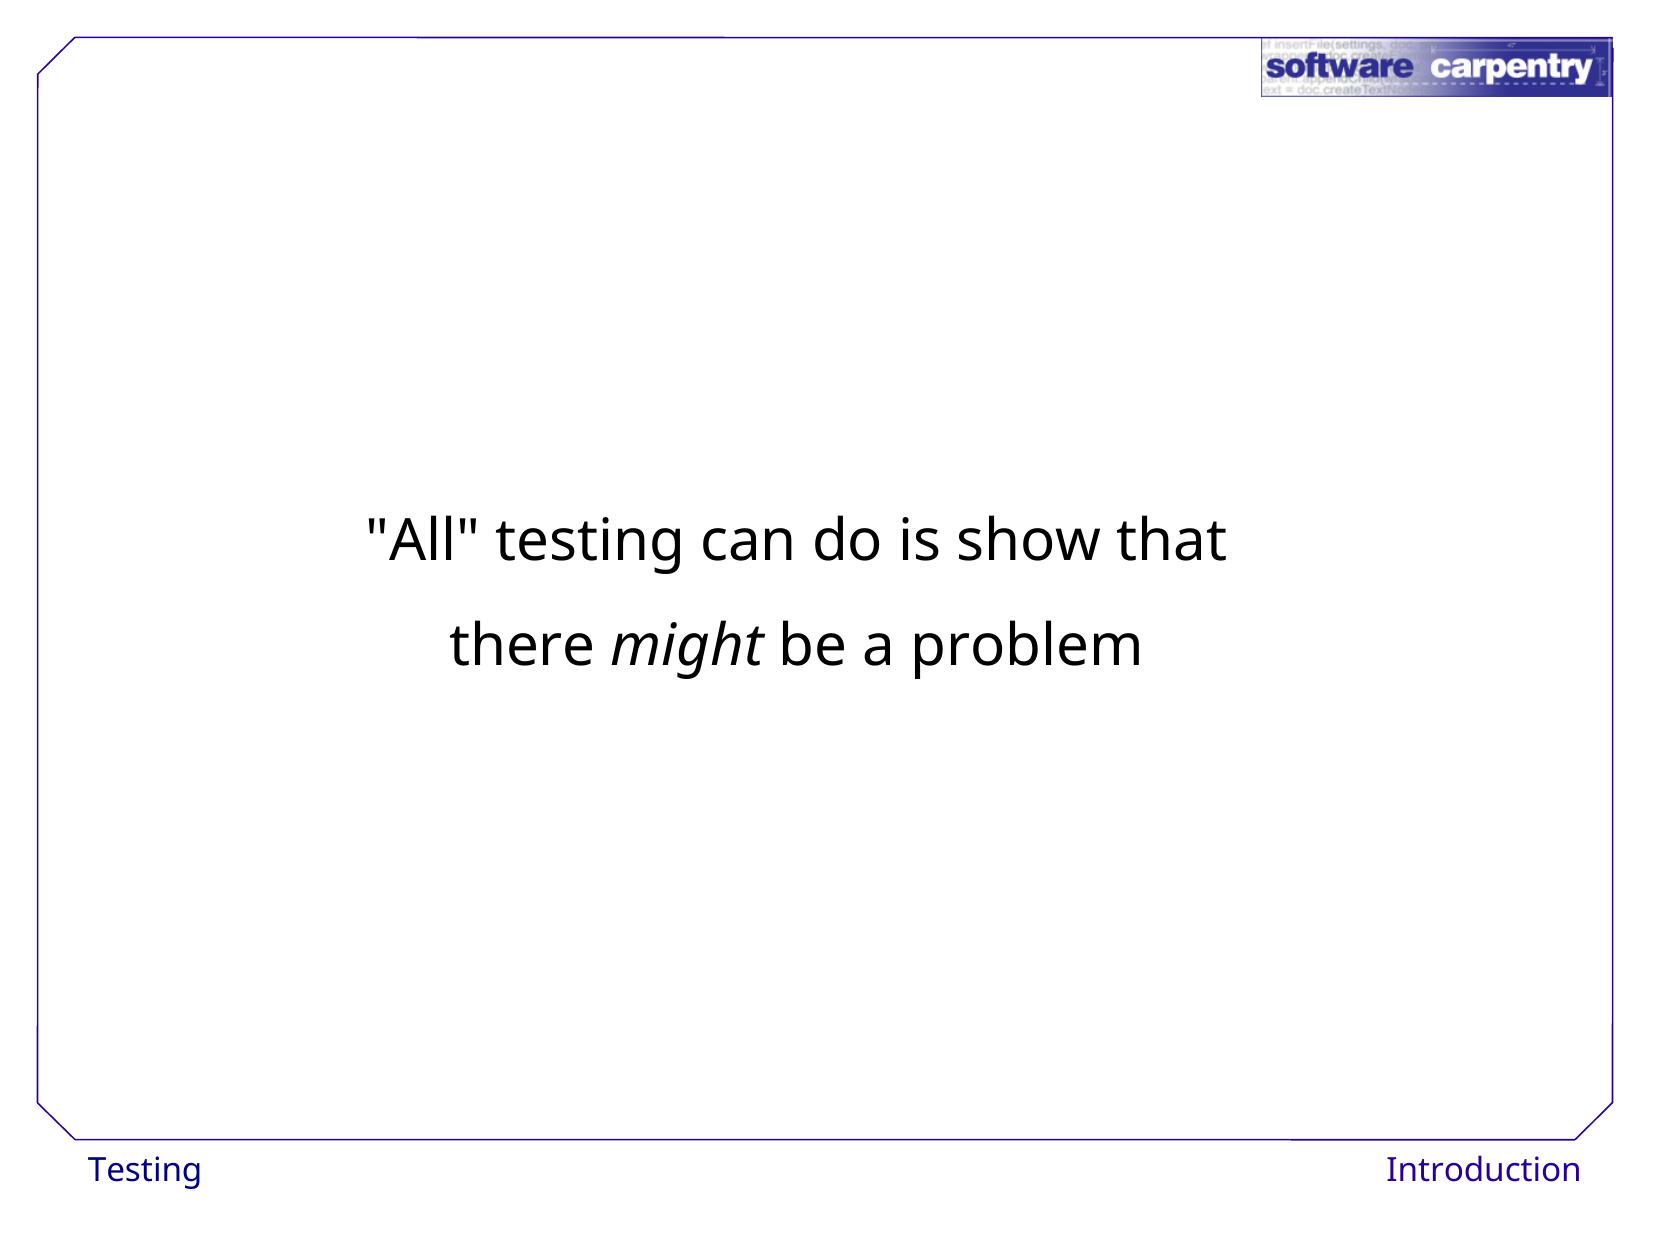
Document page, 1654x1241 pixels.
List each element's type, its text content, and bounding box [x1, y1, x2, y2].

picture [1261, 39, 1613, 97]
text_box "All" testing can do is show that there might be a problem [275, 459, 1318, 685]
